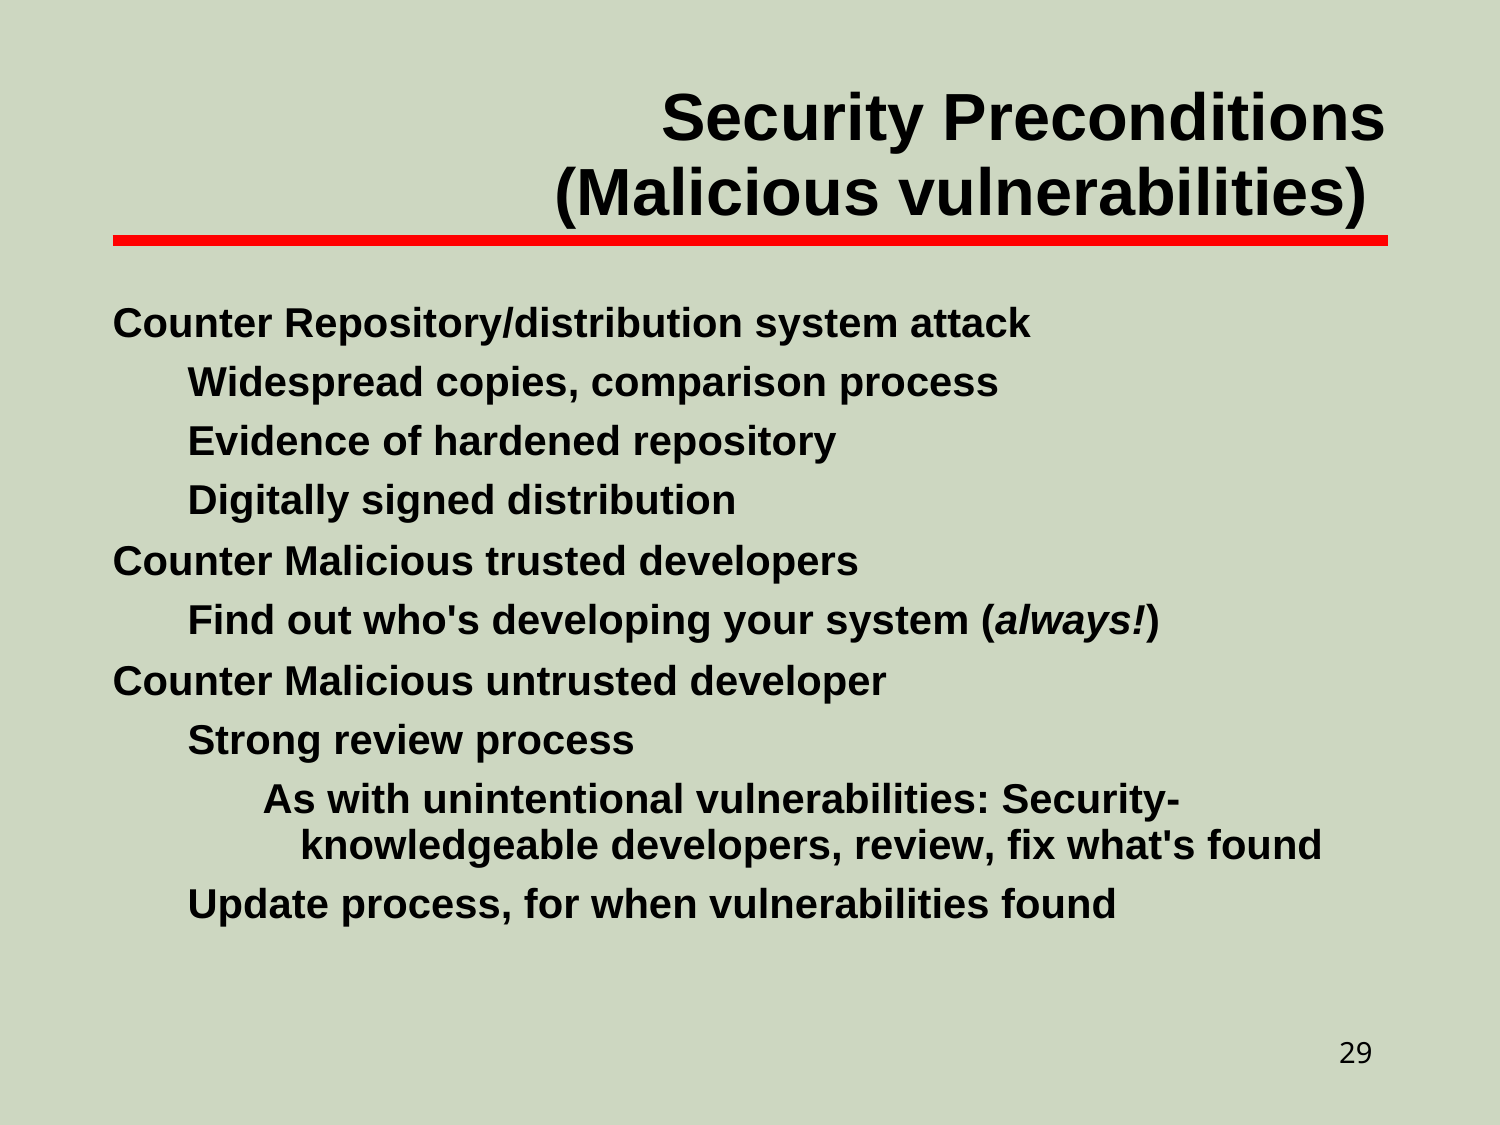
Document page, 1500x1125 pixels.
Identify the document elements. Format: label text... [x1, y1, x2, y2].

title Security Preconditions (Malicious vulnerabilities) [337, 79, 1388, 230]
list Counter Repository/distribution system attack Widespread copies, comparison process Evidence of hardened repository Digitally signed distribution Counter Malicious trusted developers Find out who's developing your system (always!) Counter Malicious untrusted developer Strong review process As with unintentional vulnerabilities: Security-knowledgeable developers, review, fix what's found Update process, for when vulnerabilities found [112, 299, 1388, 1111]
